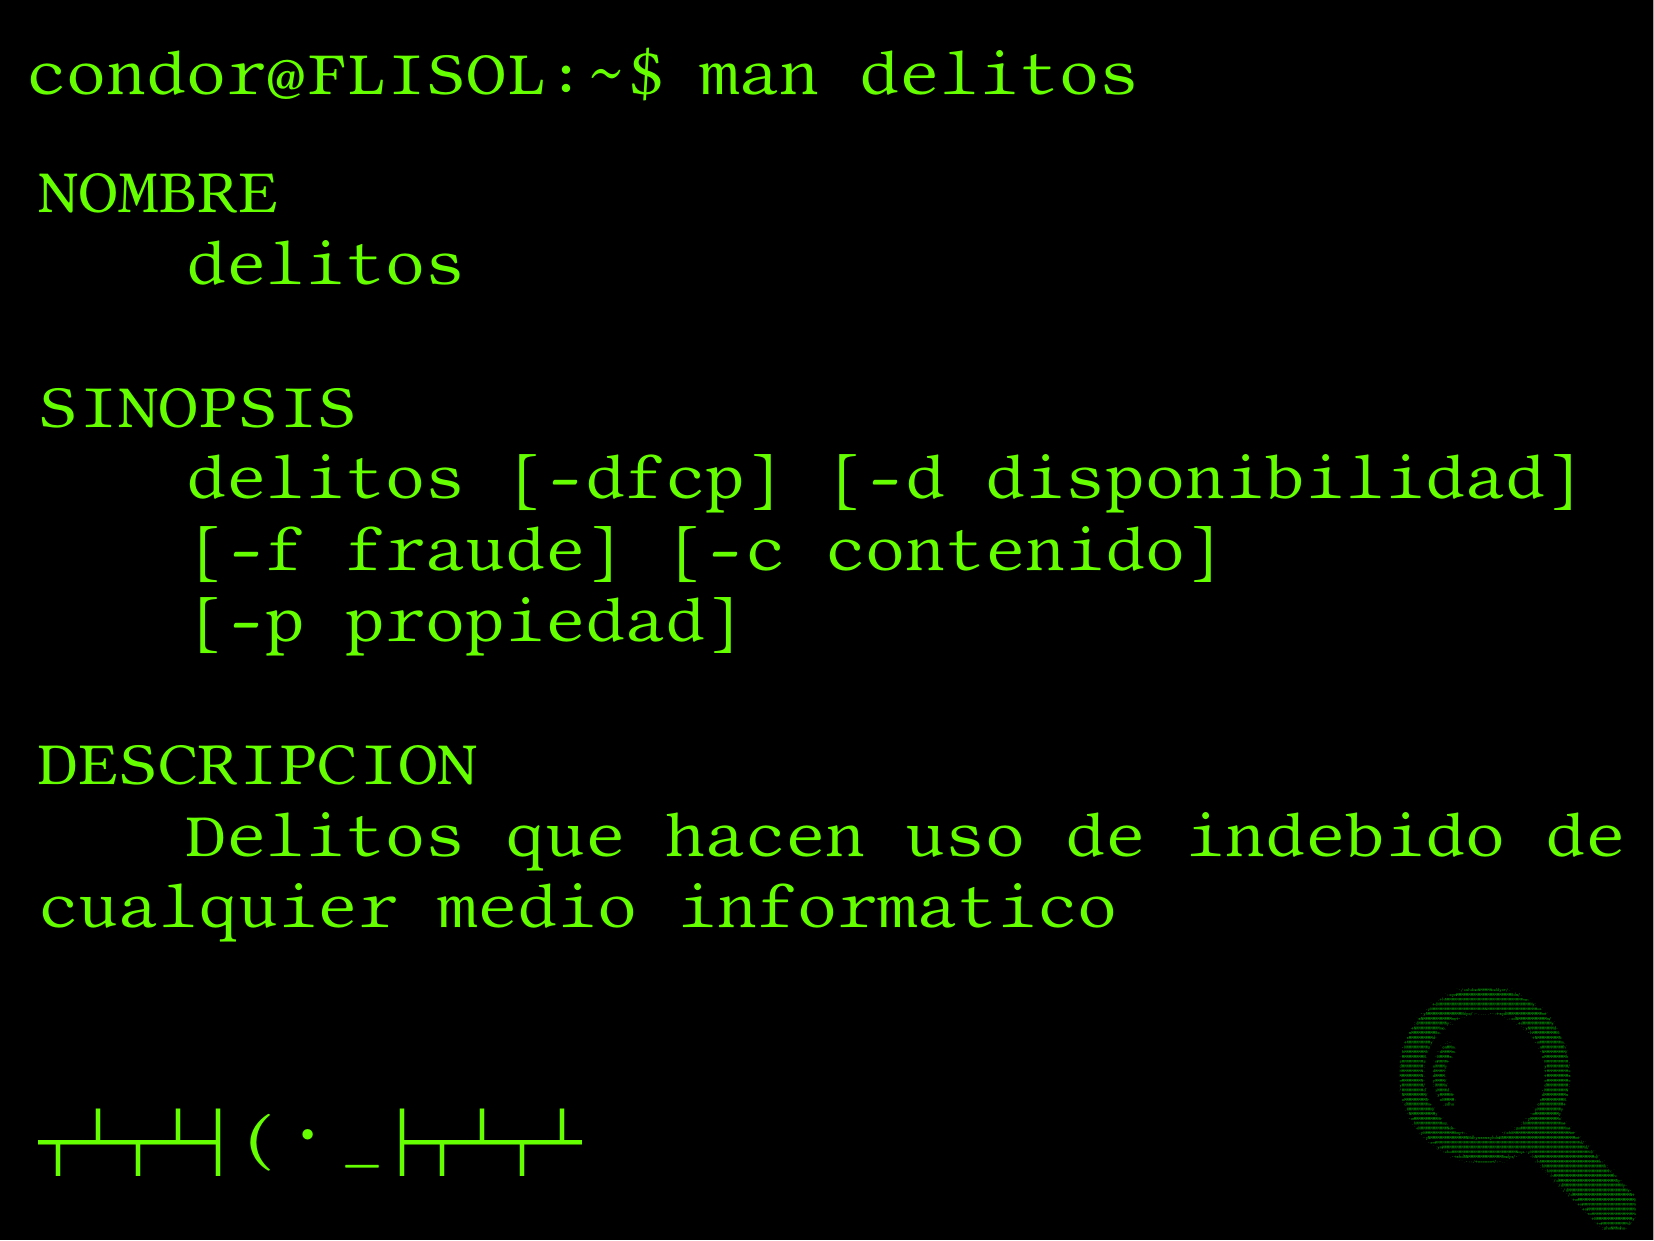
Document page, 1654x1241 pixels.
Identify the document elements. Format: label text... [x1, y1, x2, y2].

text_box condor@FLISOL:~$ [11, 31, 1654, 189]
picture [1399, 986, 1636, 1232]
text_box NOMBRE delitos SINOPSIS delitos [-dfcp] [-d disponibilidad] [-f fraude] [-c contenido] [-p propiedad] DESCRIPCION Delitos que hacen uso de indebido de cualquier medio informatico ┬┴┬┴┤(･_├┬┴┬┴ [23, 149, 1654, 1187]
text_box man delitos [685, 31, 1635, 118]
